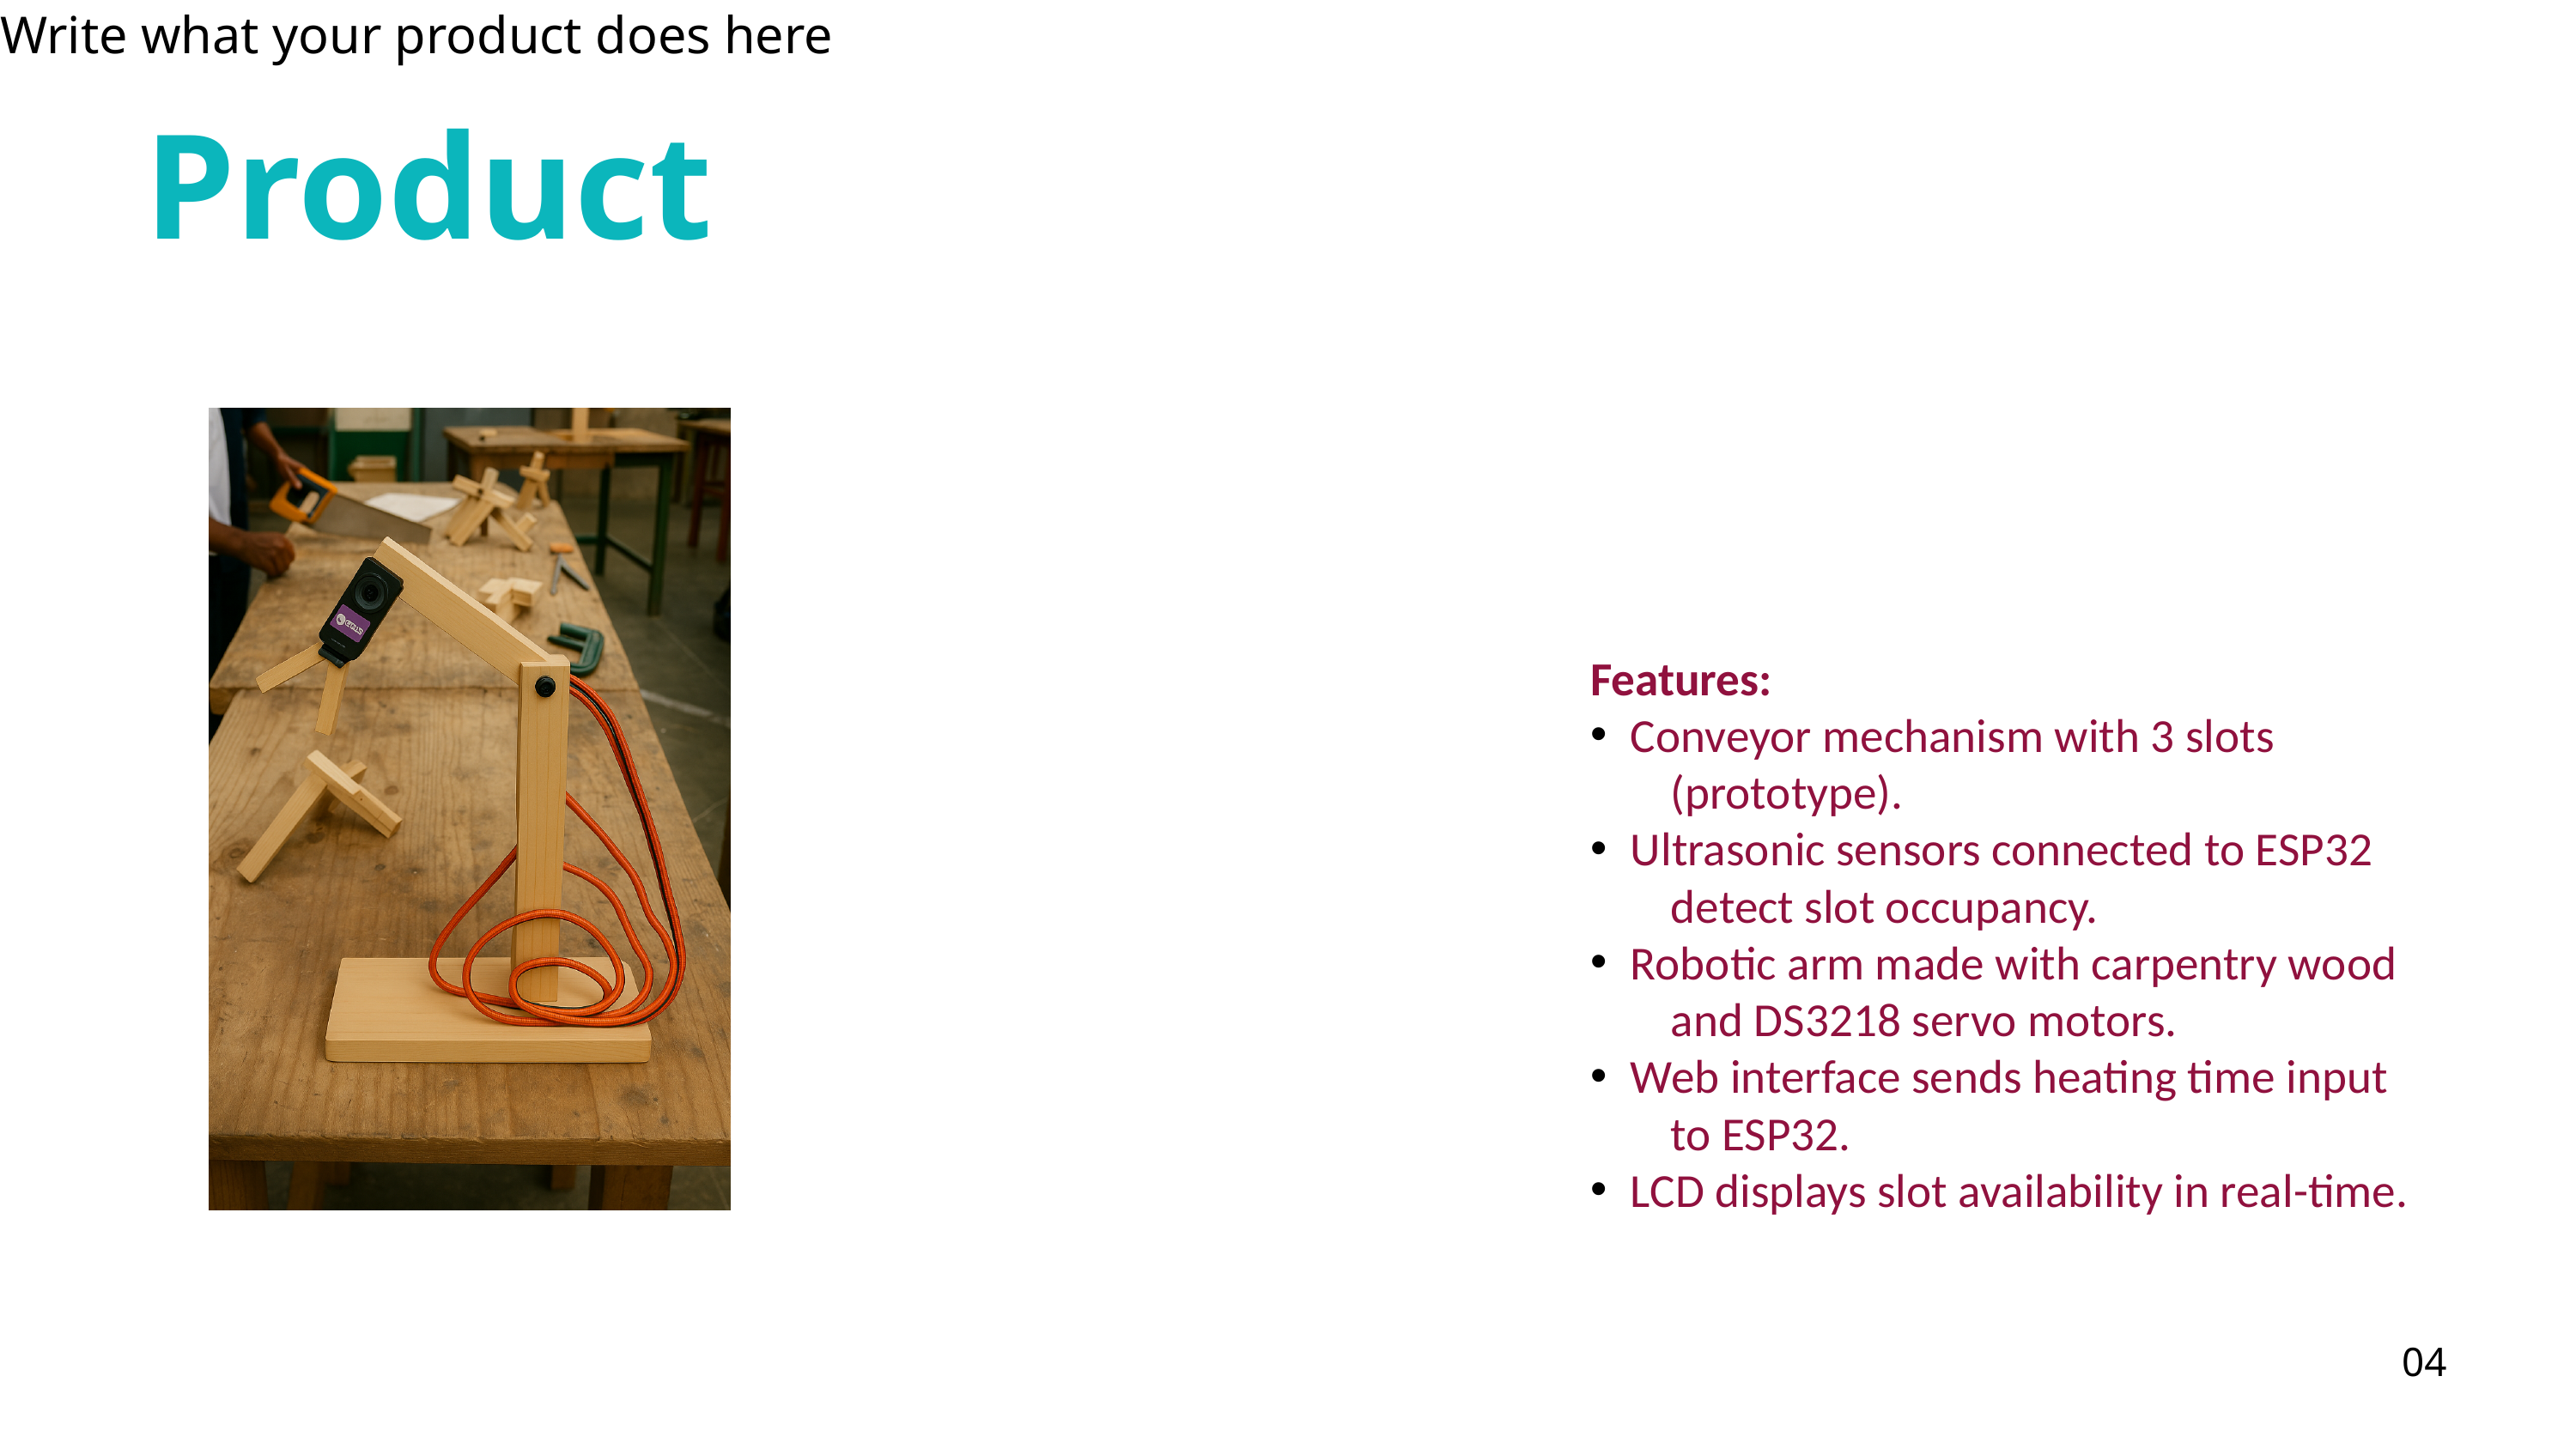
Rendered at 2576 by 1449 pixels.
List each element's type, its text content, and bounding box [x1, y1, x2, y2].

text_box Product [144, 94, 1366, 267]
picture [209, 408, 731, 1210]
text_box Write what your product does here [0, 0, 841, 61]
text_box 04 [2401, 1335, 2515, 1385]
text_box Features: Conveyor mechanism with 3 slots (prototype). Ultrasonic sensors connected to ESP32 detect slot occupancy. Robotic arm made with carpentry wood and DS3218 servo motors. Web interface sends heating time input to ESP32. LCD displays slot availability in real-time. [1590, 647, 2432, 1280]
